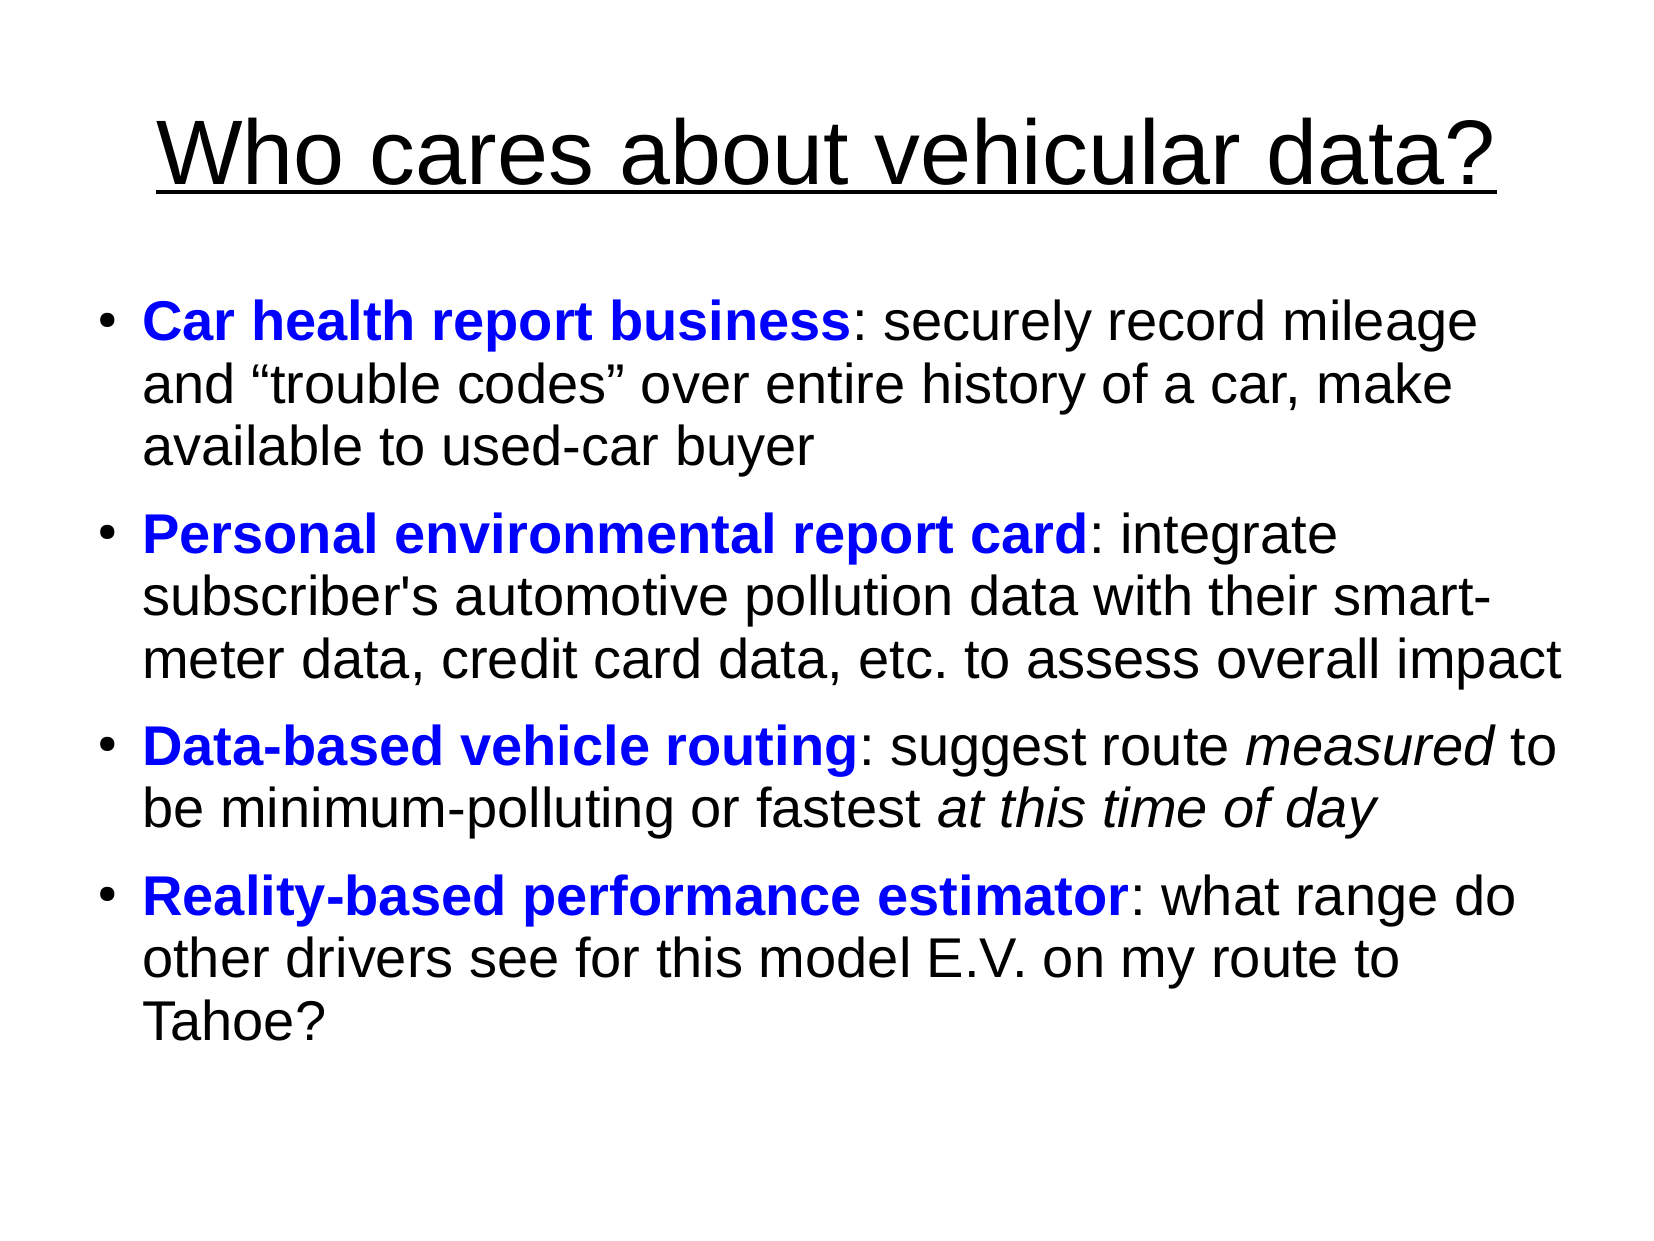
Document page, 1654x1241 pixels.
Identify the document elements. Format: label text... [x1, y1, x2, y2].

title Who cares about vehicular data? [82, 49, 1571, 257]
list Car health report business: securely record mileage and “trouble codes” over entire history of a car, make available to used-car buyer Personal environmental report card: integrate subscriber's automotive pollution data with their smart-meter data, credit card data, etc. to assess overall impact Data-based vehicle routing: suggest route measured to be minimum-polluting or fastest at this time of day Reality-based performance estimator: what range do other drivers see for this model E.V. on my route to Tahoe? [82, 290, 1571, 1109]
